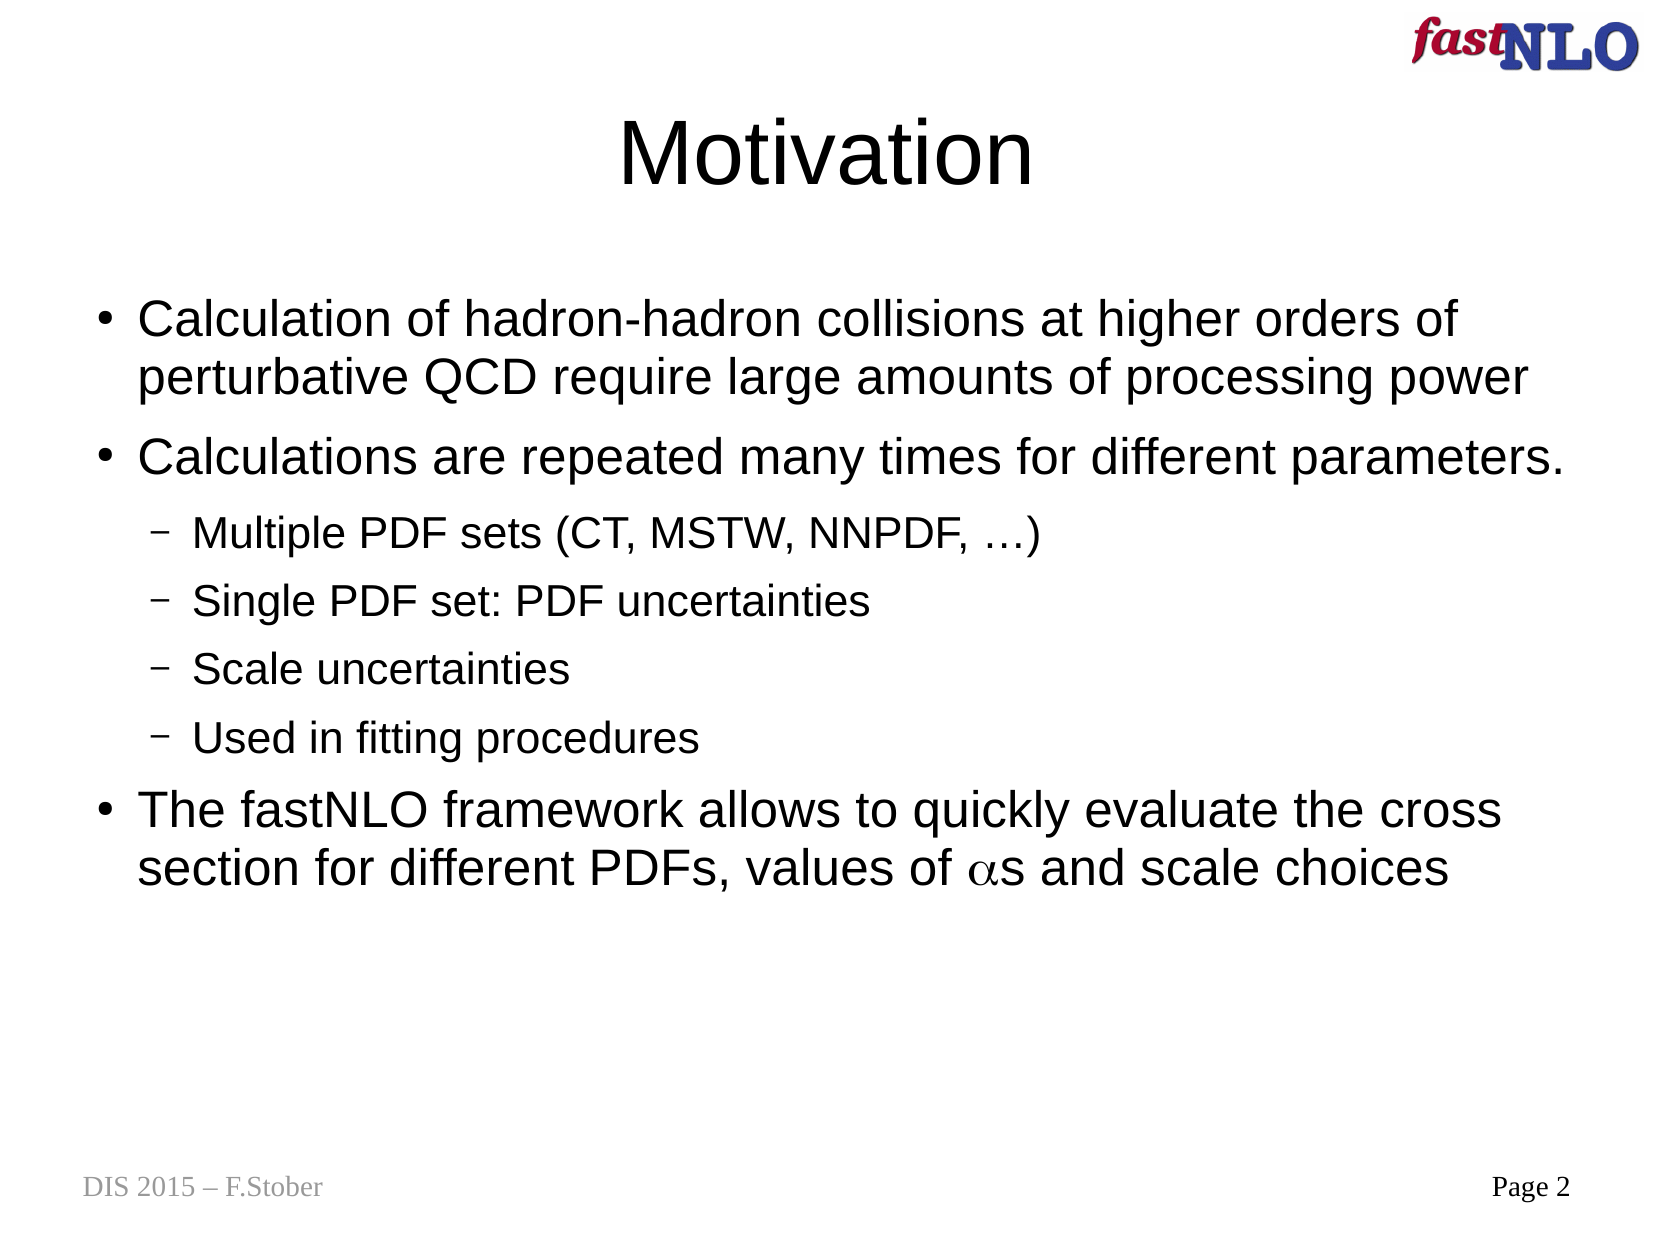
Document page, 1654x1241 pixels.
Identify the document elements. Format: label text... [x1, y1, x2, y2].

list Calculation of hadron-hadron collisions at higher orders of perturbative QCD require large amounts of processing power Calculations are repeated many times for different parameters. Multiple PDF sets (CT, MSTW, NNPDF, …) Single PDF set: PDF uncertainties Scale uncertainties Used in fitting procedures The fastNLO framework allows to quickly evaluate the cross section for different PDFs, values of as and scale choices [82, 290, 1571, 1010]
picture [1404, 12, 1644, 72]
title Motivation [82, 49, 1571, 257]
